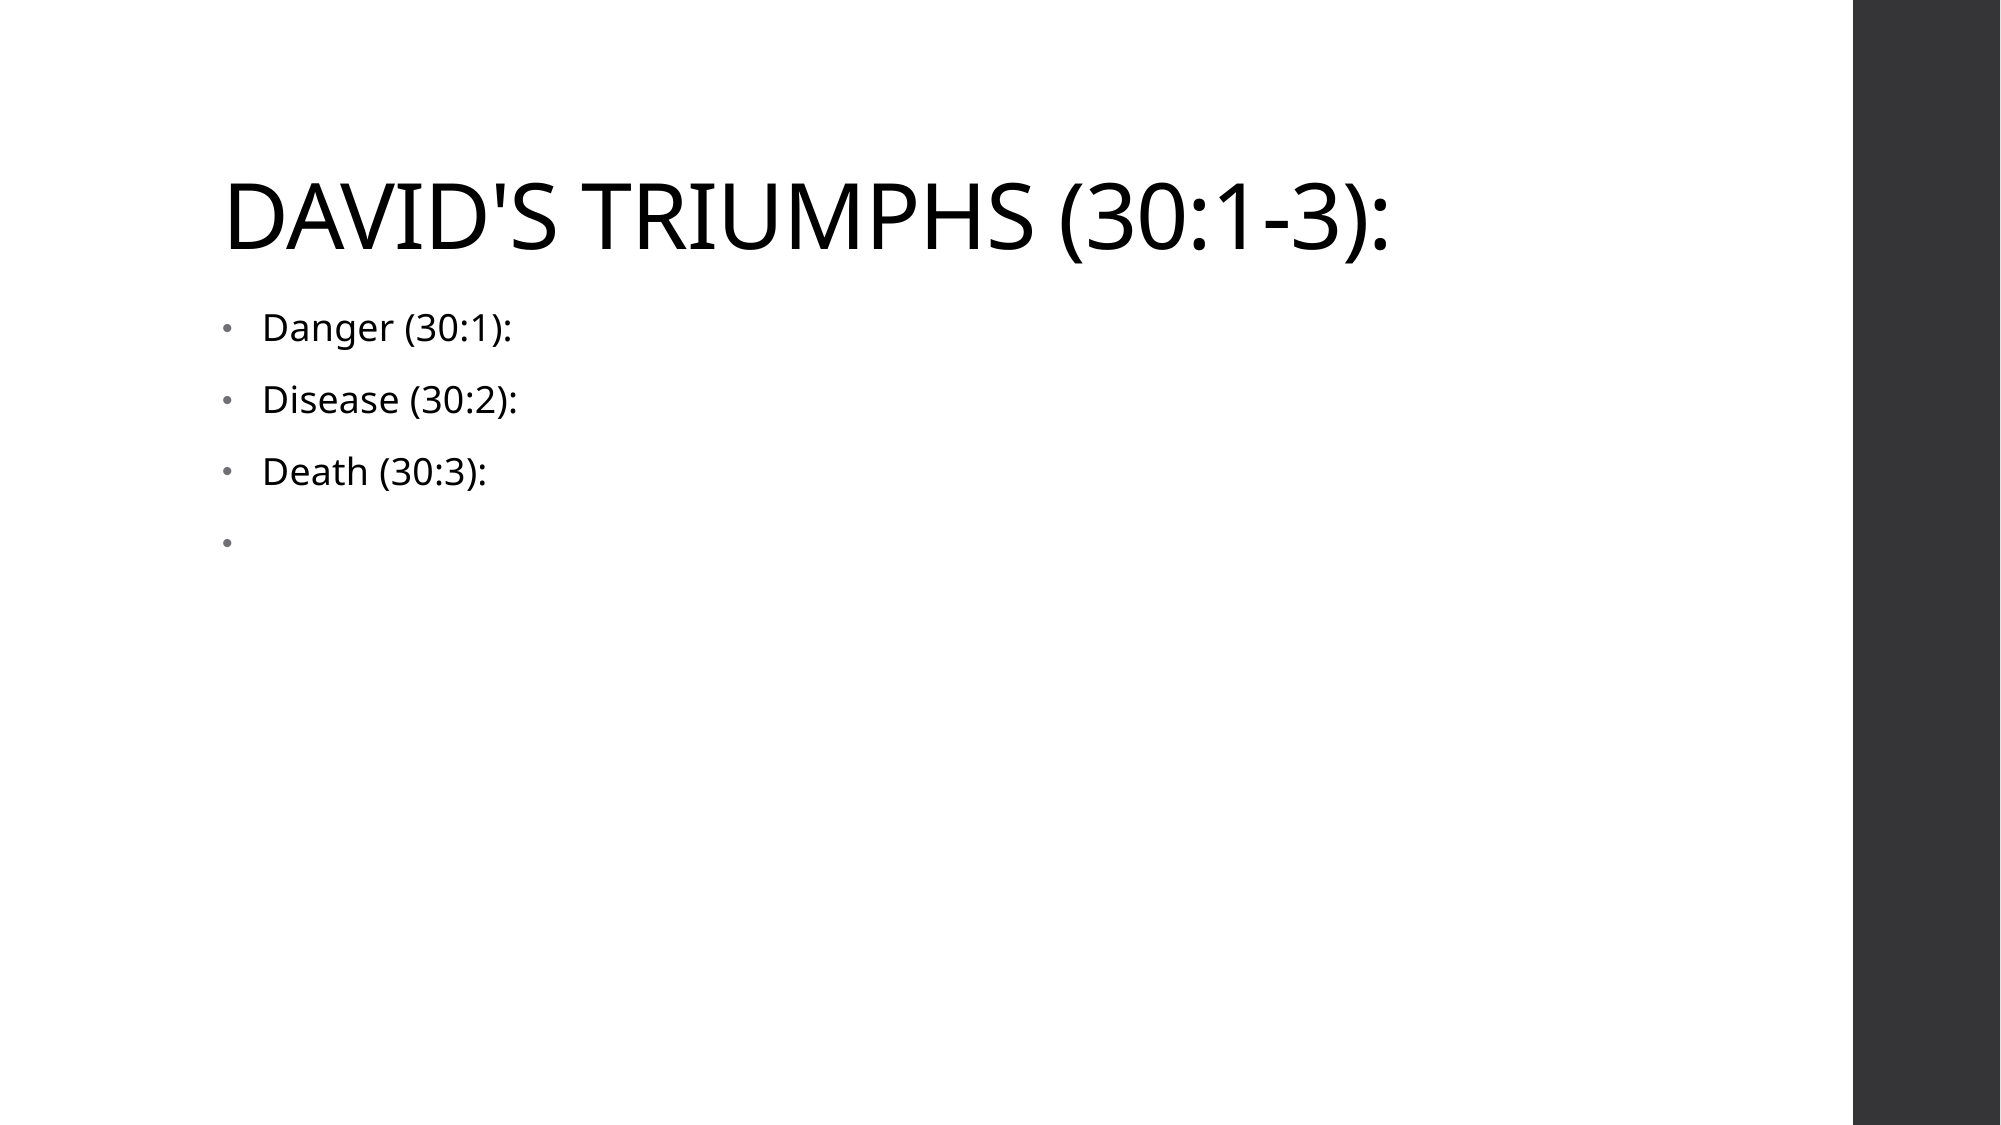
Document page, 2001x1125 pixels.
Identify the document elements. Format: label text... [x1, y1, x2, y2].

list Danger (30:1): Disease (30:2): Death (30:3): [206, 299, 1617, 1014]
title DAVID'S TRIUMPHS (30:1-3): [206, 60, 1797, 278]
